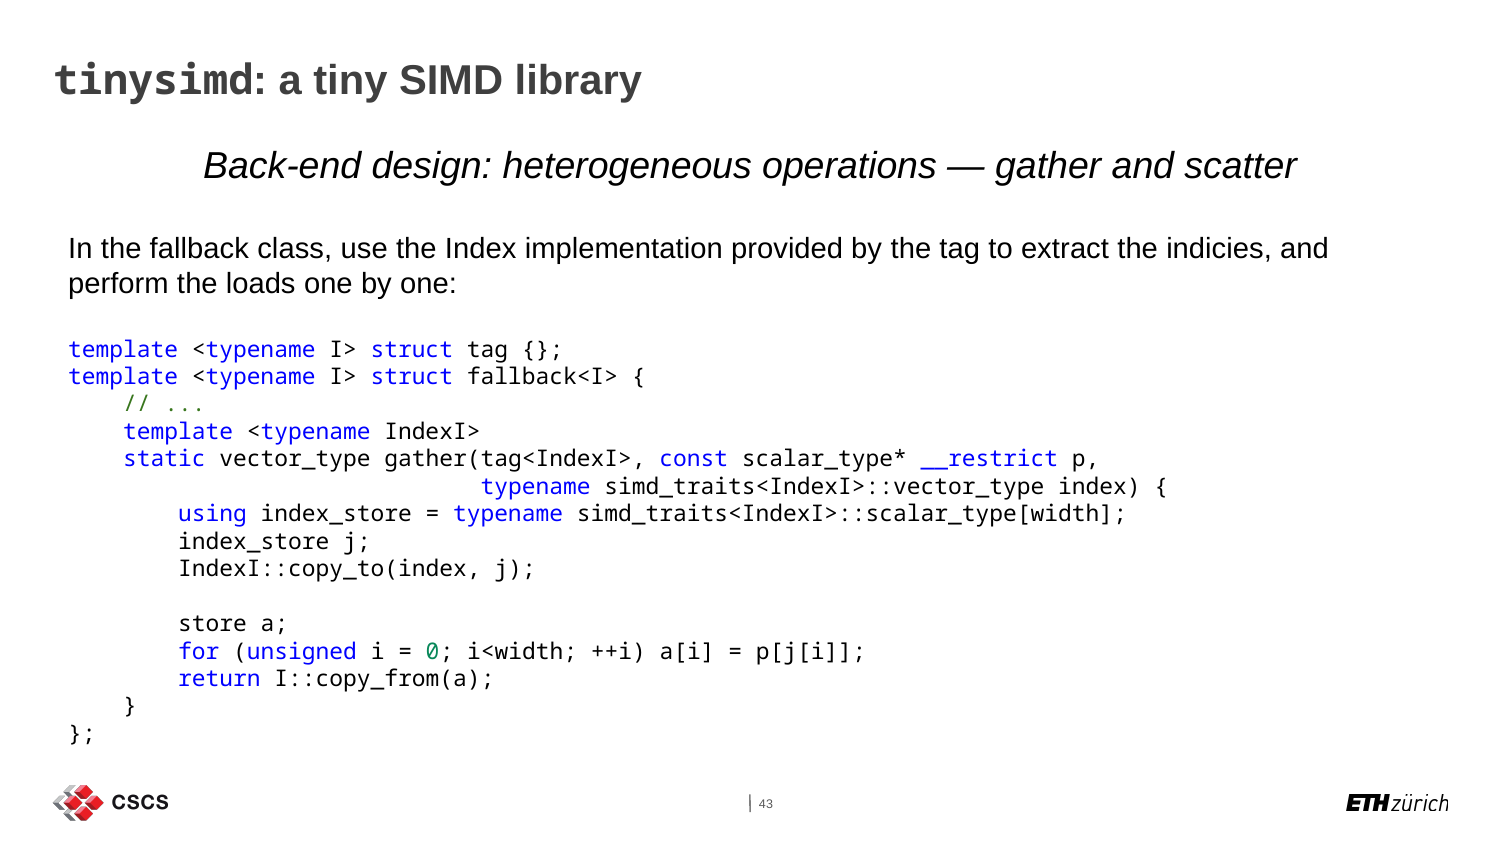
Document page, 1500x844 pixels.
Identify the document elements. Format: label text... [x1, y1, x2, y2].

title tinysimd: a tiny SIMD library [53, 5, 1447, 112]
picture [1346, 794, 1448, 811]
picture [43, 775, 177, 830]
slide_number <number> [750, 794, 798, 813]
text_box In the fallback class, use the Index implementation provided by the tag to extract the indicies, and perform the loads one by one: template <typename I> struct tag {}; template <typename I> struct fallback<I> { // ... template <typename IndexI> static vector_type gather(tag<IndexI>, const scalar_type* __restrict p, typename simd_traits<IndexI>::vector_type index) { using index_store = typename simd_traits<IndexI>::scalar_type[width]; index_store j; IndexI::copy_to(index, j); store a; for (unsigned i = 0; i<width; ++i) a[i] = p[j[i]]; return I::copy_from(a); } }; [53, 214, 1447, 767]
list Back-end design: heterogeneous operations — gather and scatter [53, 133, 1447, 214]
